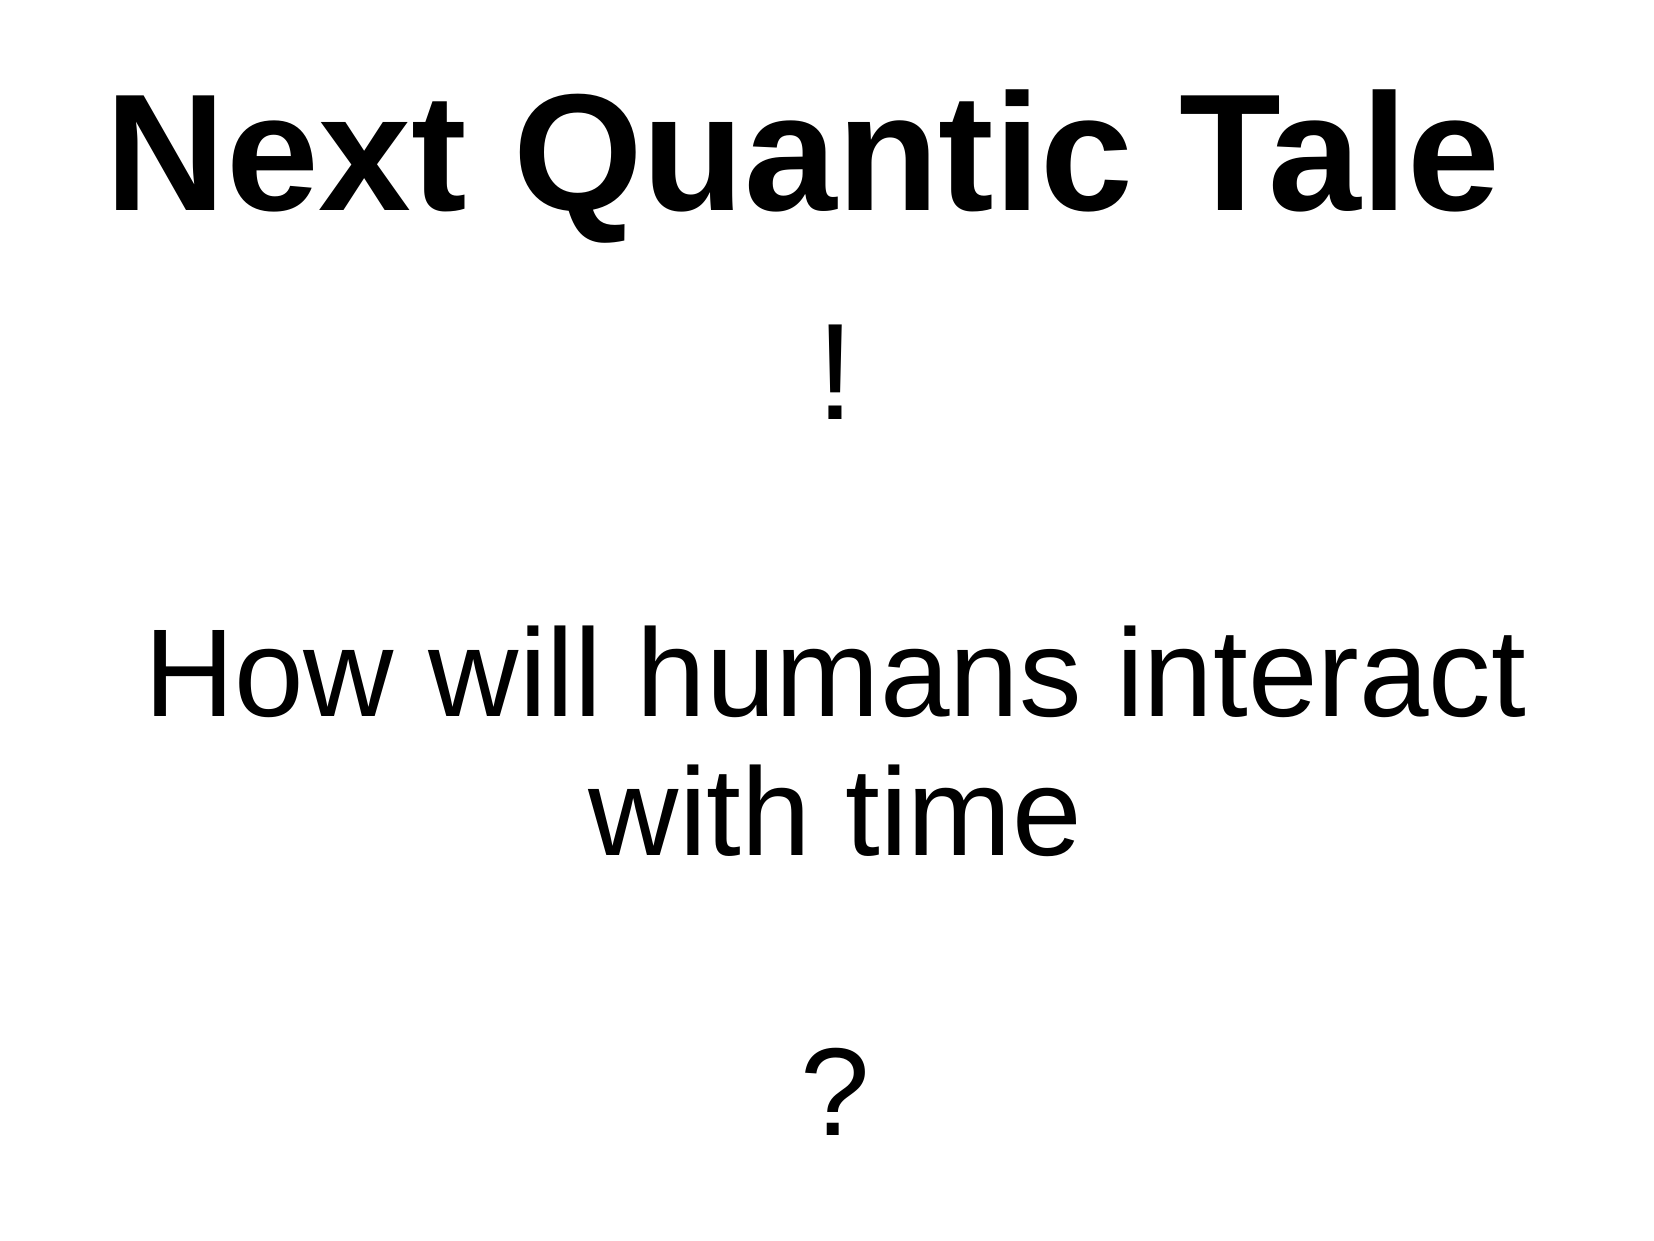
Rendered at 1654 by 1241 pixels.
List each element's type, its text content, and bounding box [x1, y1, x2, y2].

text_box ! How will humans interact with time ? [77, 0, 1594, 1162]
